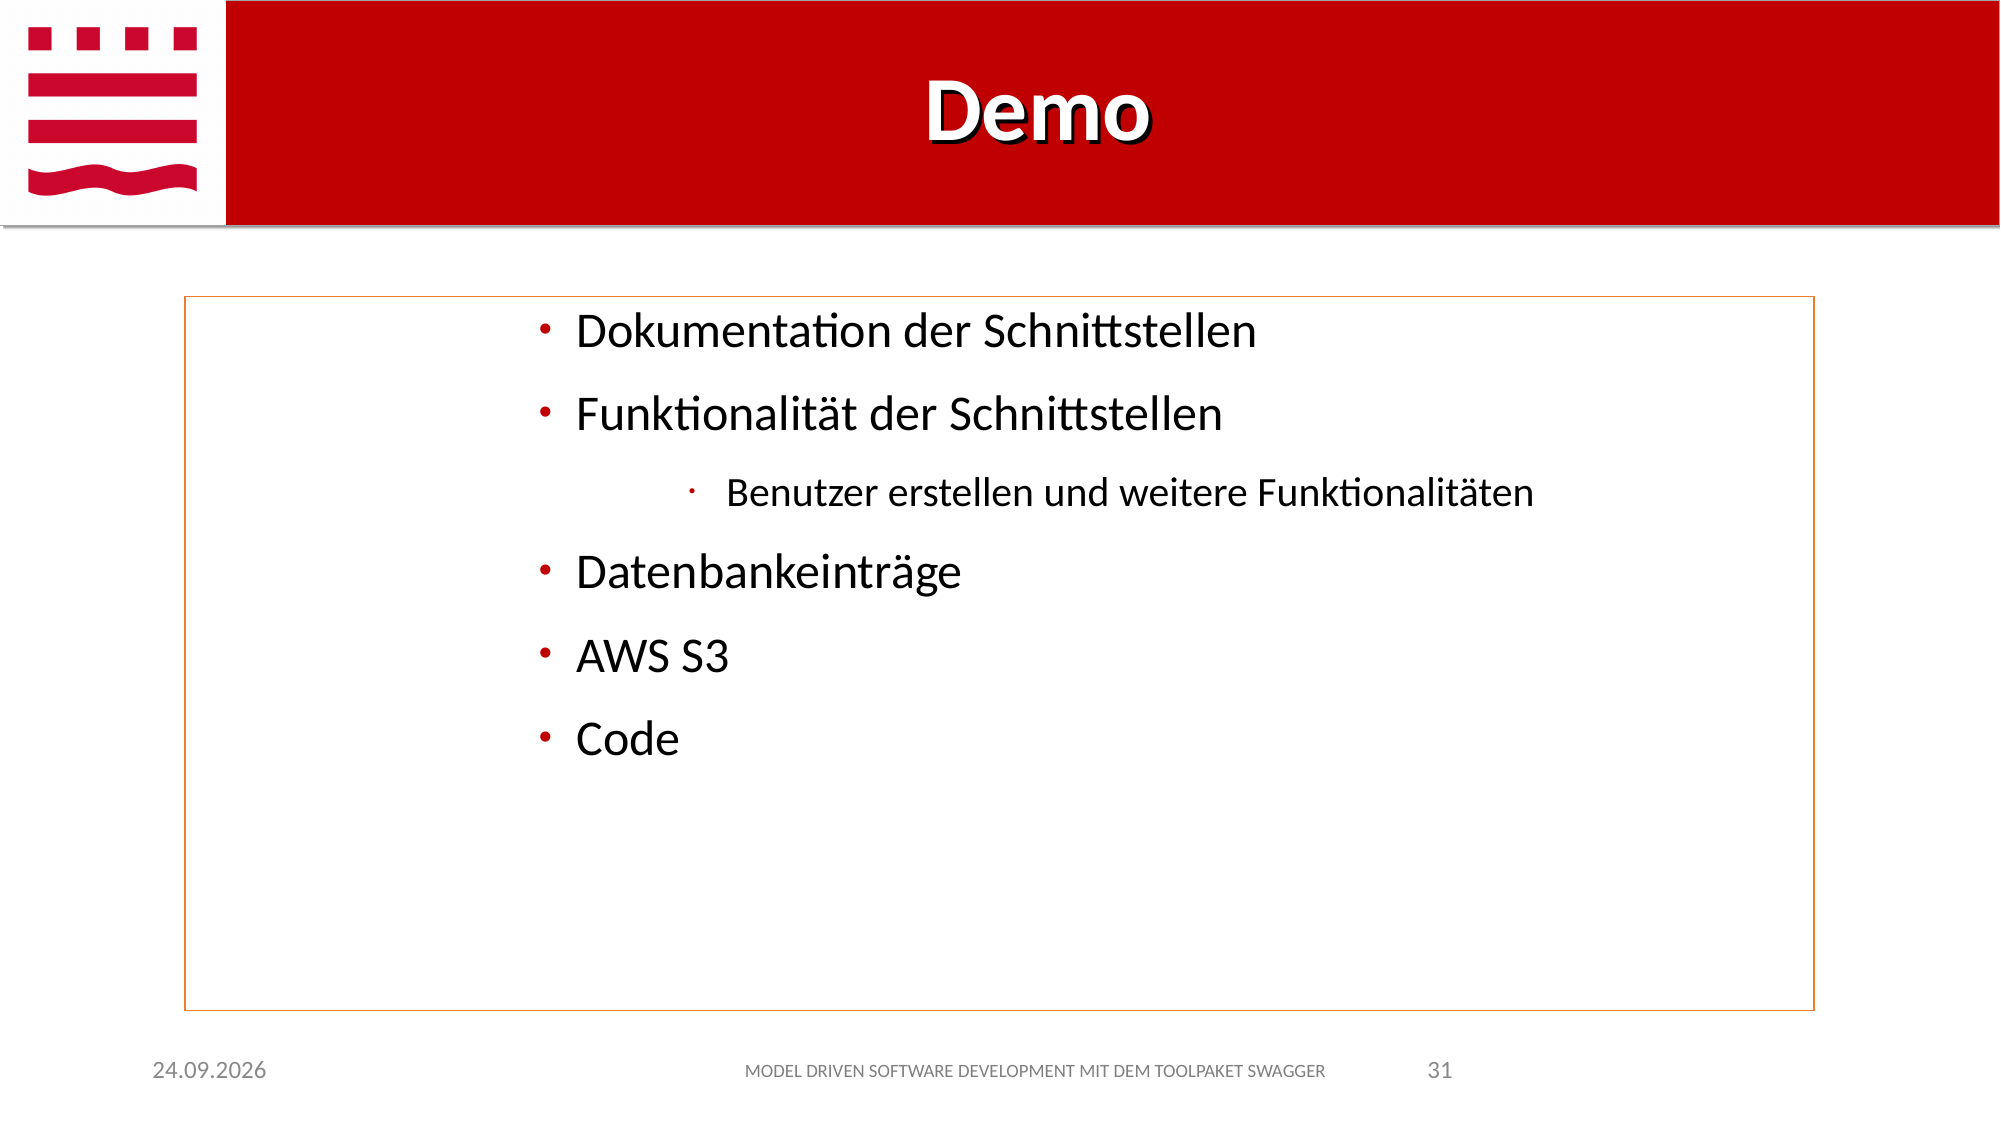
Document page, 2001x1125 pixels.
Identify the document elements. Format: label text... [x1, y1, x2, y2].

list Dokumentation der Schnittstellen Funktionalität der Schnittstellen Benutzer erstellen und weitere Funktionalitäten Datenbankeinträge AWS S3 Code [185, 296, 1814, 1011]
text_box MODEL DRIVEN SOFTWARE DEVELOPMENT MIT DEM TOOLPAKET SWAGGER [588, 1042, 1412, 1103]
text_box 24.01.2018 [137, 1042, 588, 1103]
text_box Demo [226, 0, 2000, 225]
picture [0, 0, 226, 225]
text_box [1412, 1042, 1863, 1103]
